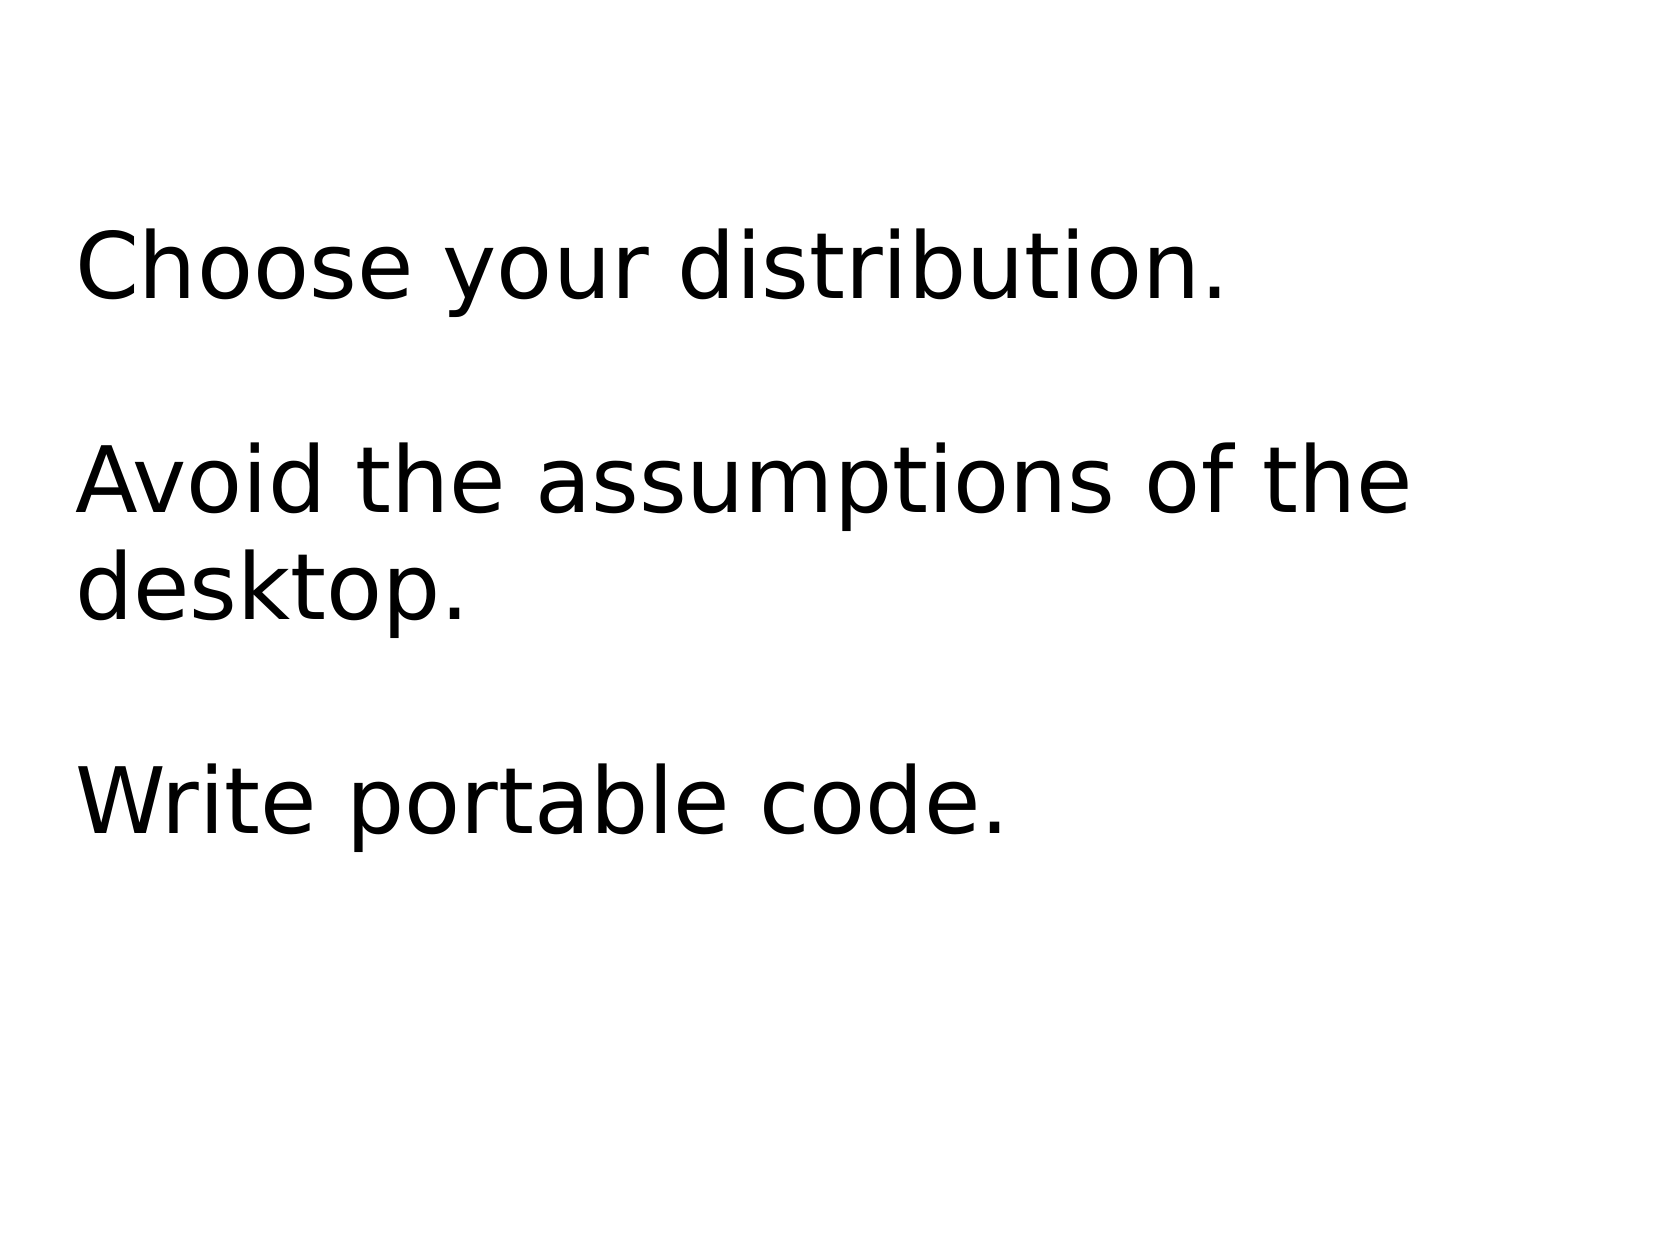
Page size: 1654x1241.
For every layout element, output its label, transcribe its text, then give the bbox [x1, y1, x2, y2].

title Choose your distribution. Avoid the assumptions of the desktop. Write portable code. [75, 212, 1563, 856]
